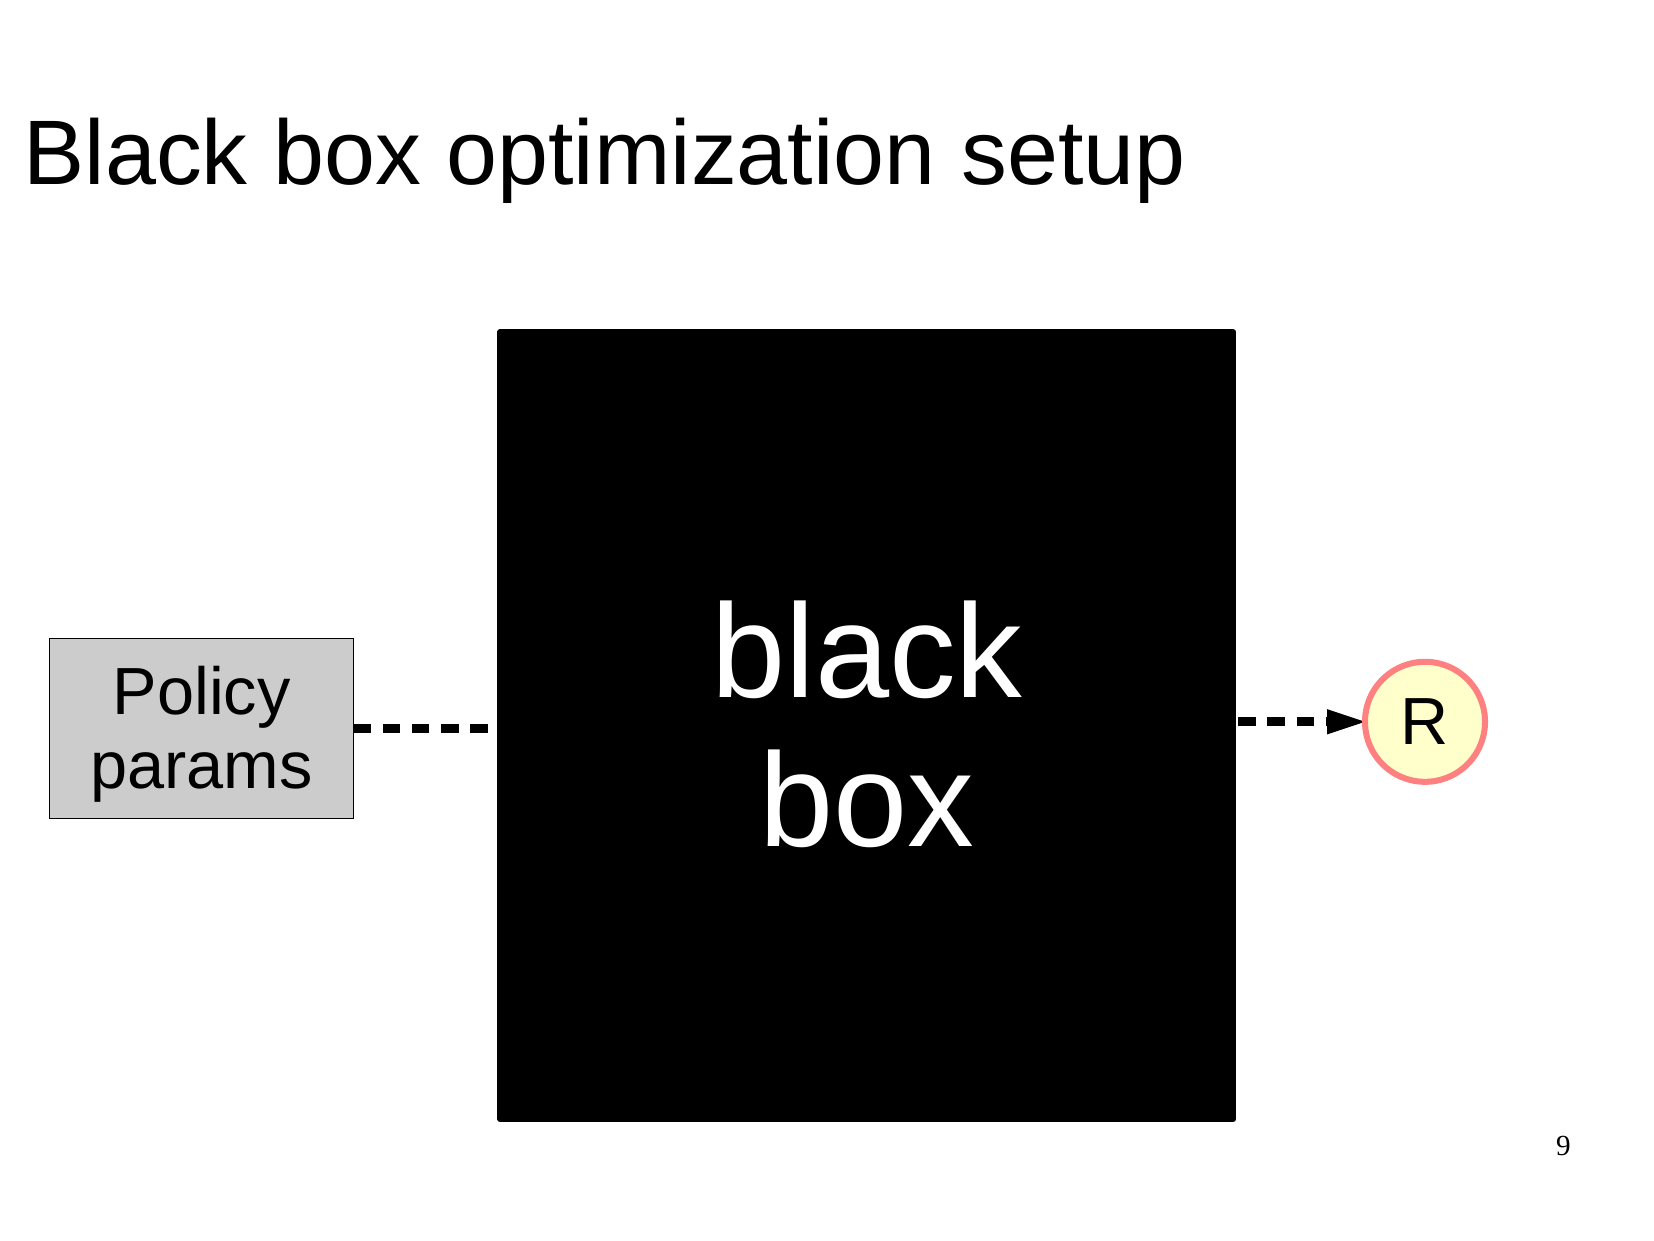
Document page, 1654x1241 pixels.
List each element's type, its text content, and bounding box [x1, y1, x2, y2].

text_box Policy params [49, 638, 354, 819]
text_box R [1365, 661, 1486, 782]
title Black box optimization setup [23, 49, 1512, 257]
text_box black box [500, 332, 1234, 1120]
